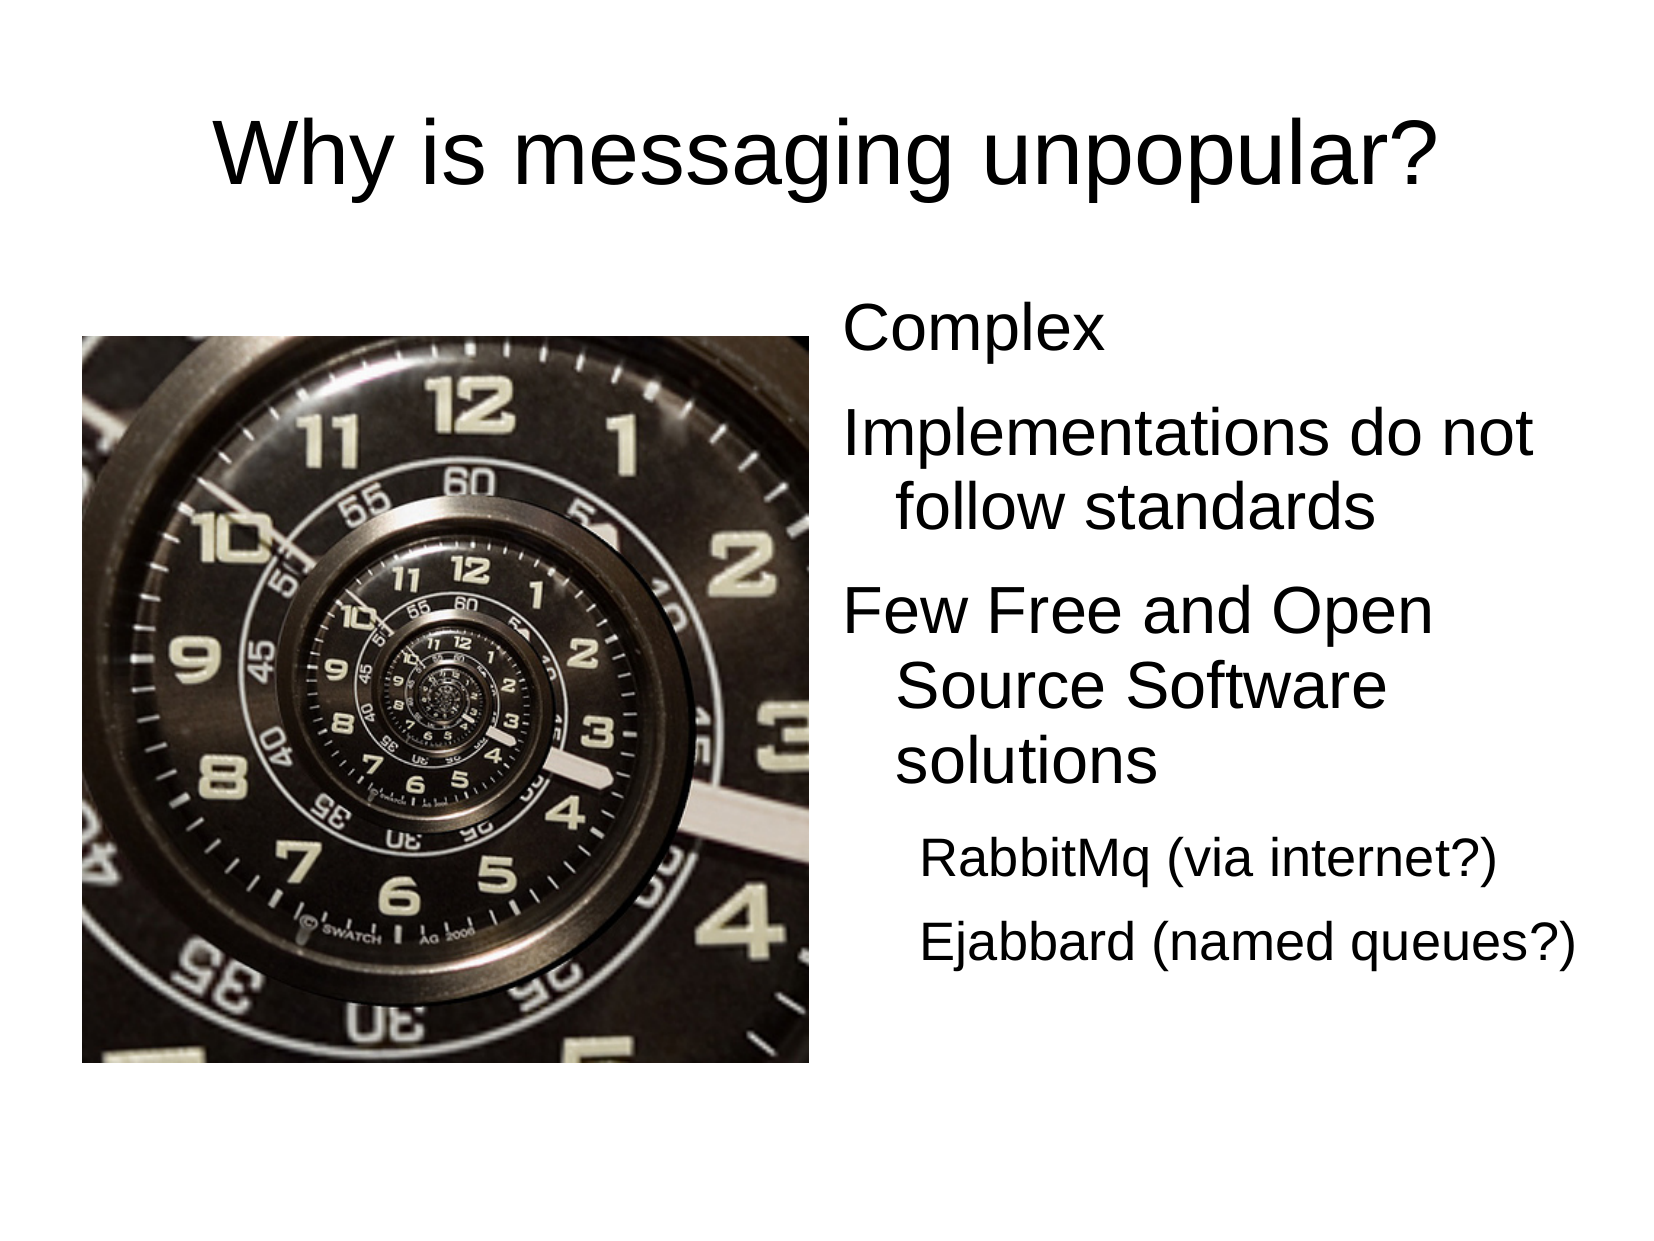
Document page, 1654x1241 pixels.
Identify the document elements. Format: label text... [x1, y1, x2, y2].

title Why is messaging unpopular? [82, 56, 1571, 250]
picture [82, 336, 809, 1063]
list Complex Implementations do not follow standards Few Free and Open Source Software solutions RabbitMq (via internet?) Ejabbard (named queues?) [825, 290, 1613, 1094]
